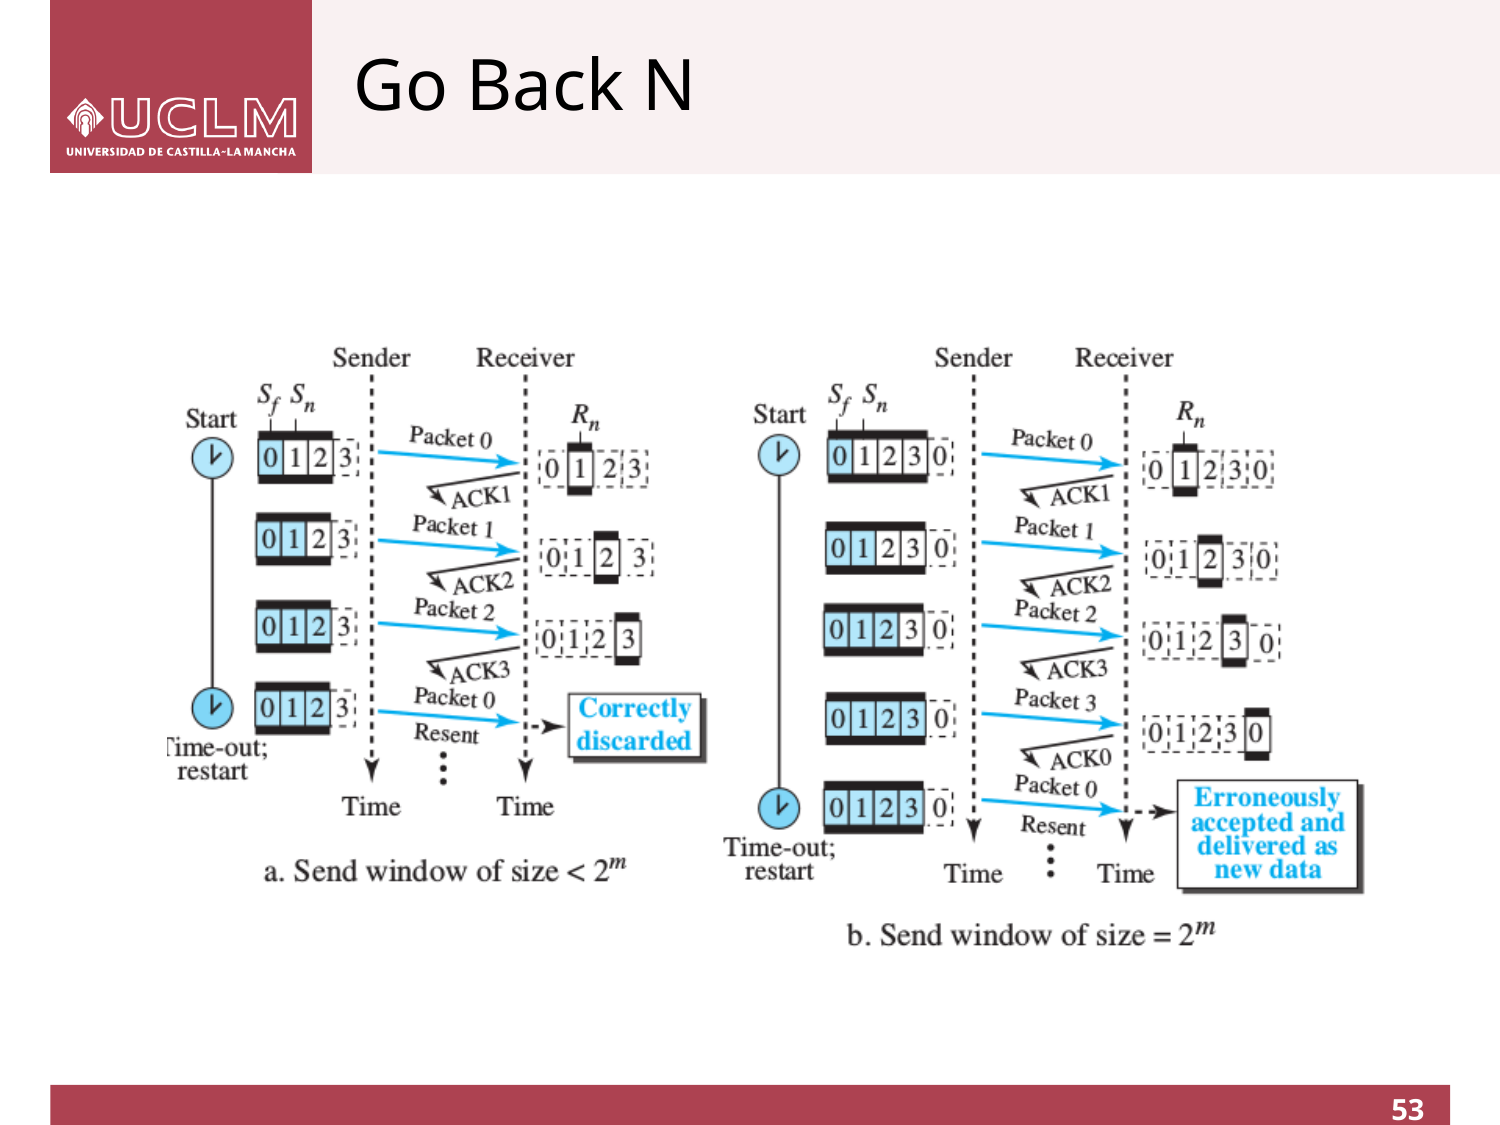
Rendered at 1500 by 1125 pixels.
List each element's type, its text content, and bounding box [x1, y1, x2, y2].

title Go Back N [353, 6, 1425, 168]
picture [167, 331, 1382, 969]
picture [50, 0, 312, 173]
